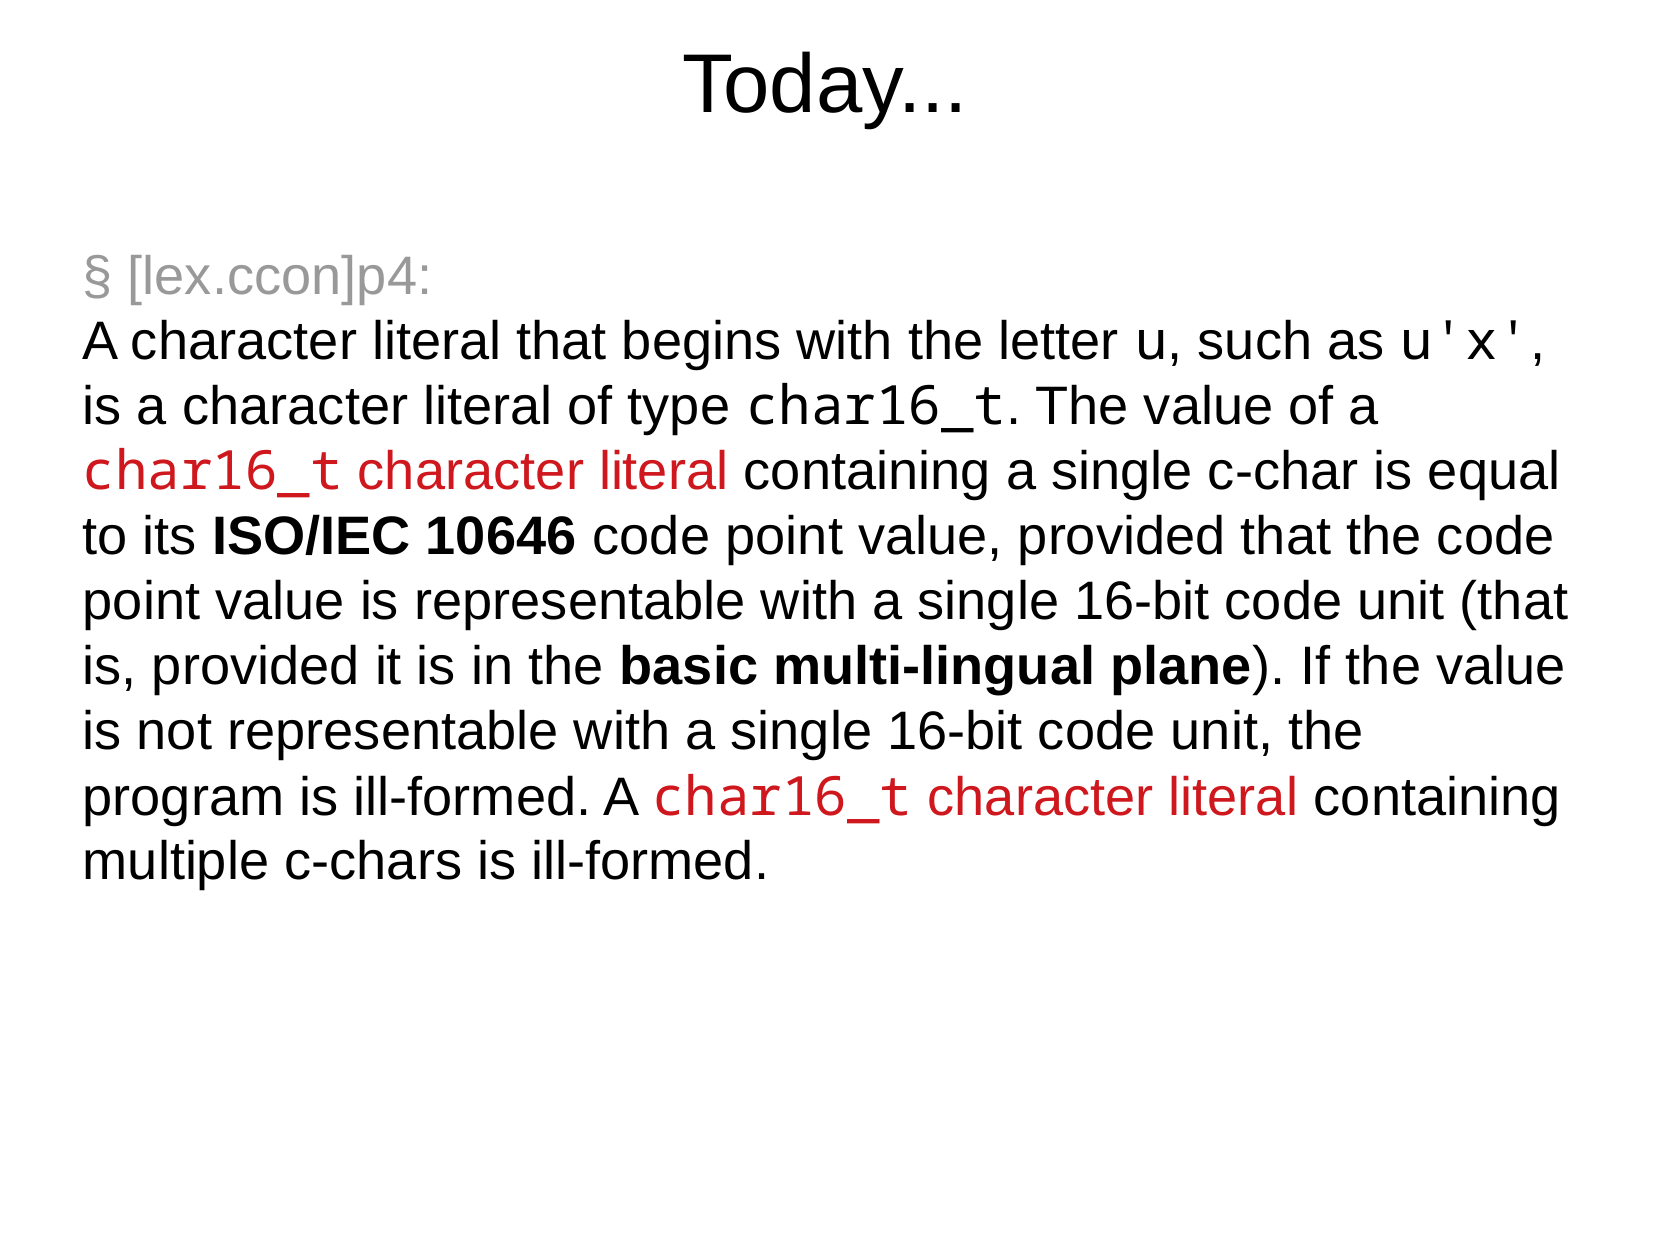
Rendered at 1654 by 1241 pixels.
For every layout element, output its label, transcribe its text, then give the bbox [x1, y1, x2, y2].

text_box Today... [90, 30, 1561, 166]
list § [lex.ccon]p4: A character literal that begins with the letter u, such as u'x', is a character literal of type char16_­t. The value of a char16_­t character literal containing a single c-char is equal to its ISO/IEC 10646 code point value, provided that the code point value is representable with a single 16-bit code unit (that is, provided it is in the basic multi-lingual plane). If the value is not representable with a single 16-bit code unit, the program is ill-formed. A char16_­t character literal containing multiple c-chars is ill-formed. [82, 240, 1571, 1126]
